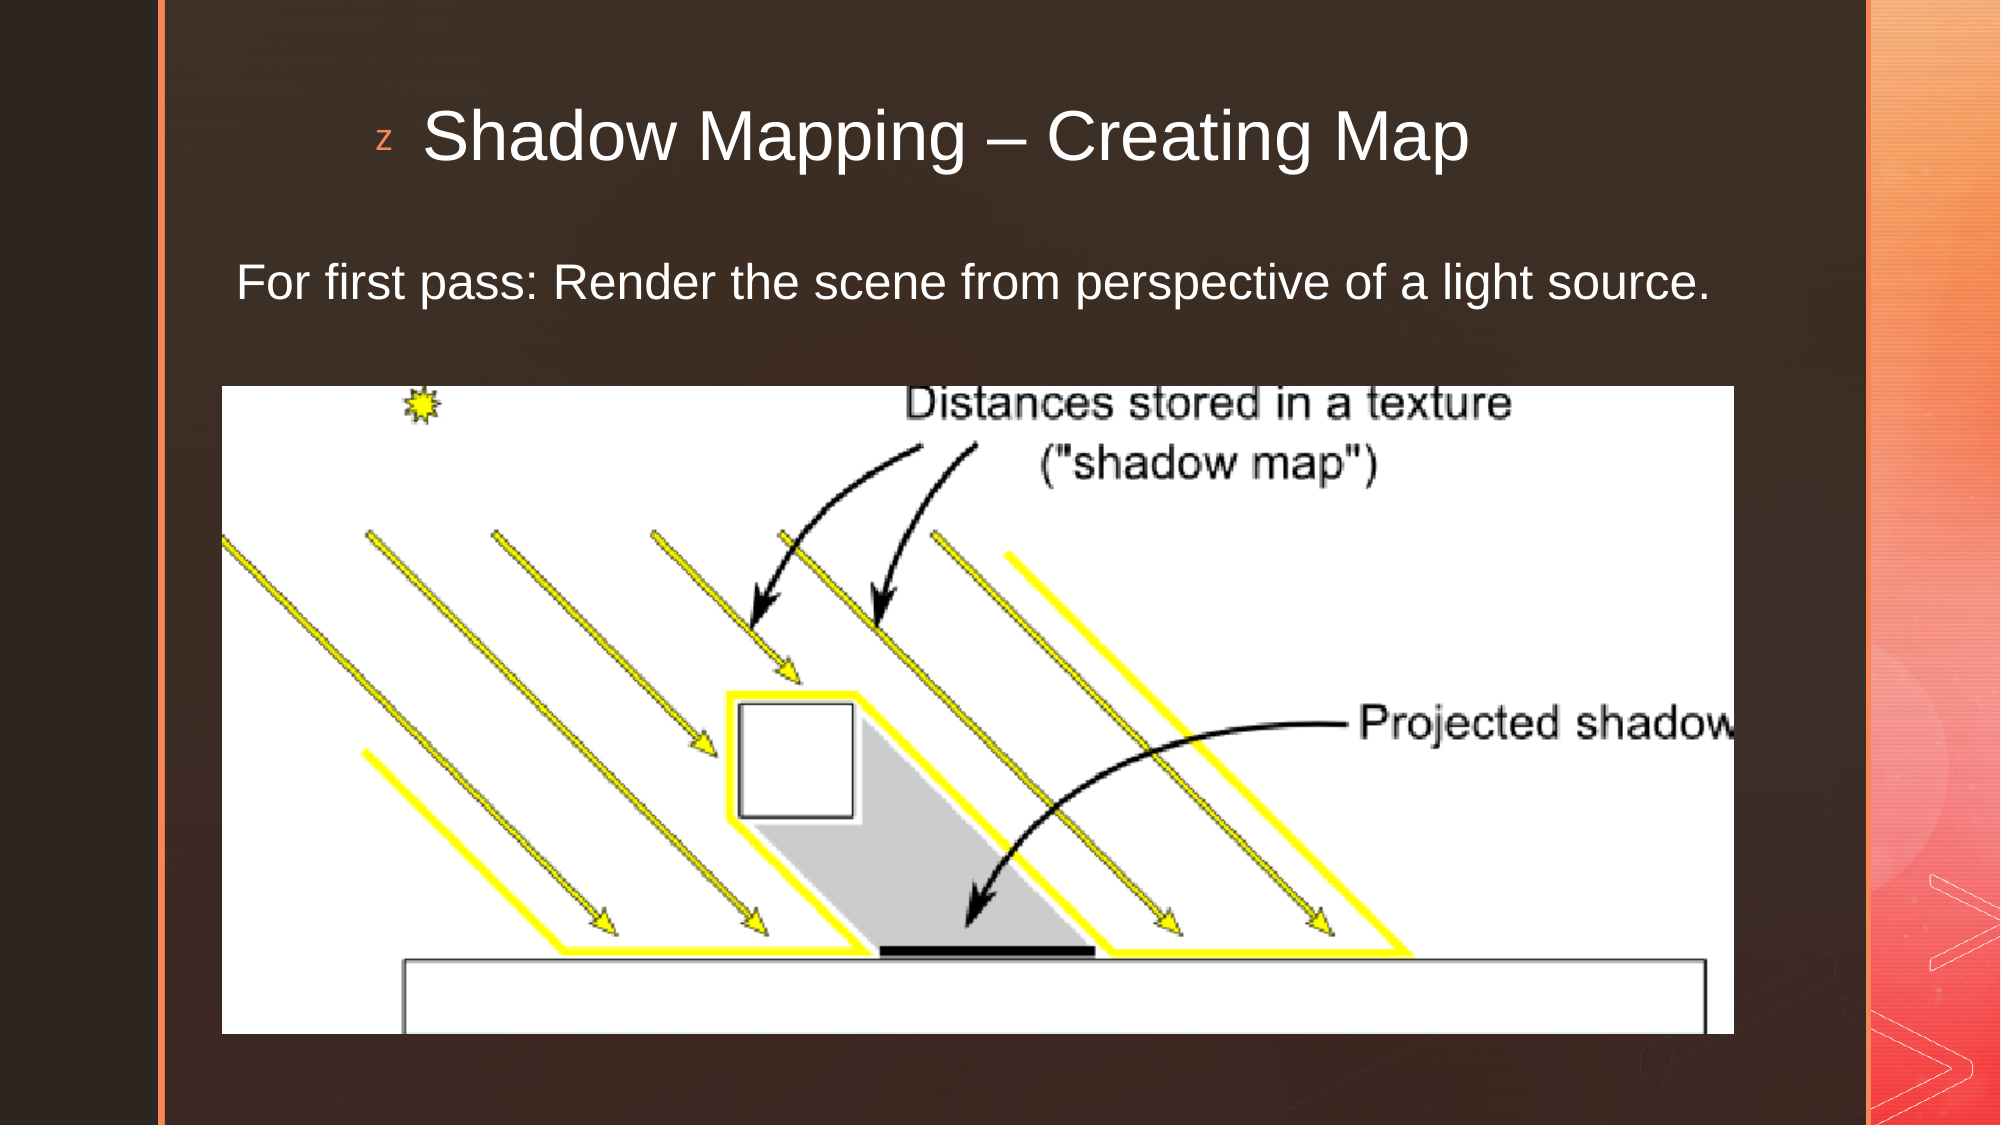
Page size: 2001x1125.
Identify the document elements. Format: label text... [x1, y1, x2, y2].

picture [222, 386, 1734, 1034]
list For first pass: Render the scene from perspective of a light source. [218, 65, 1734, 482]
